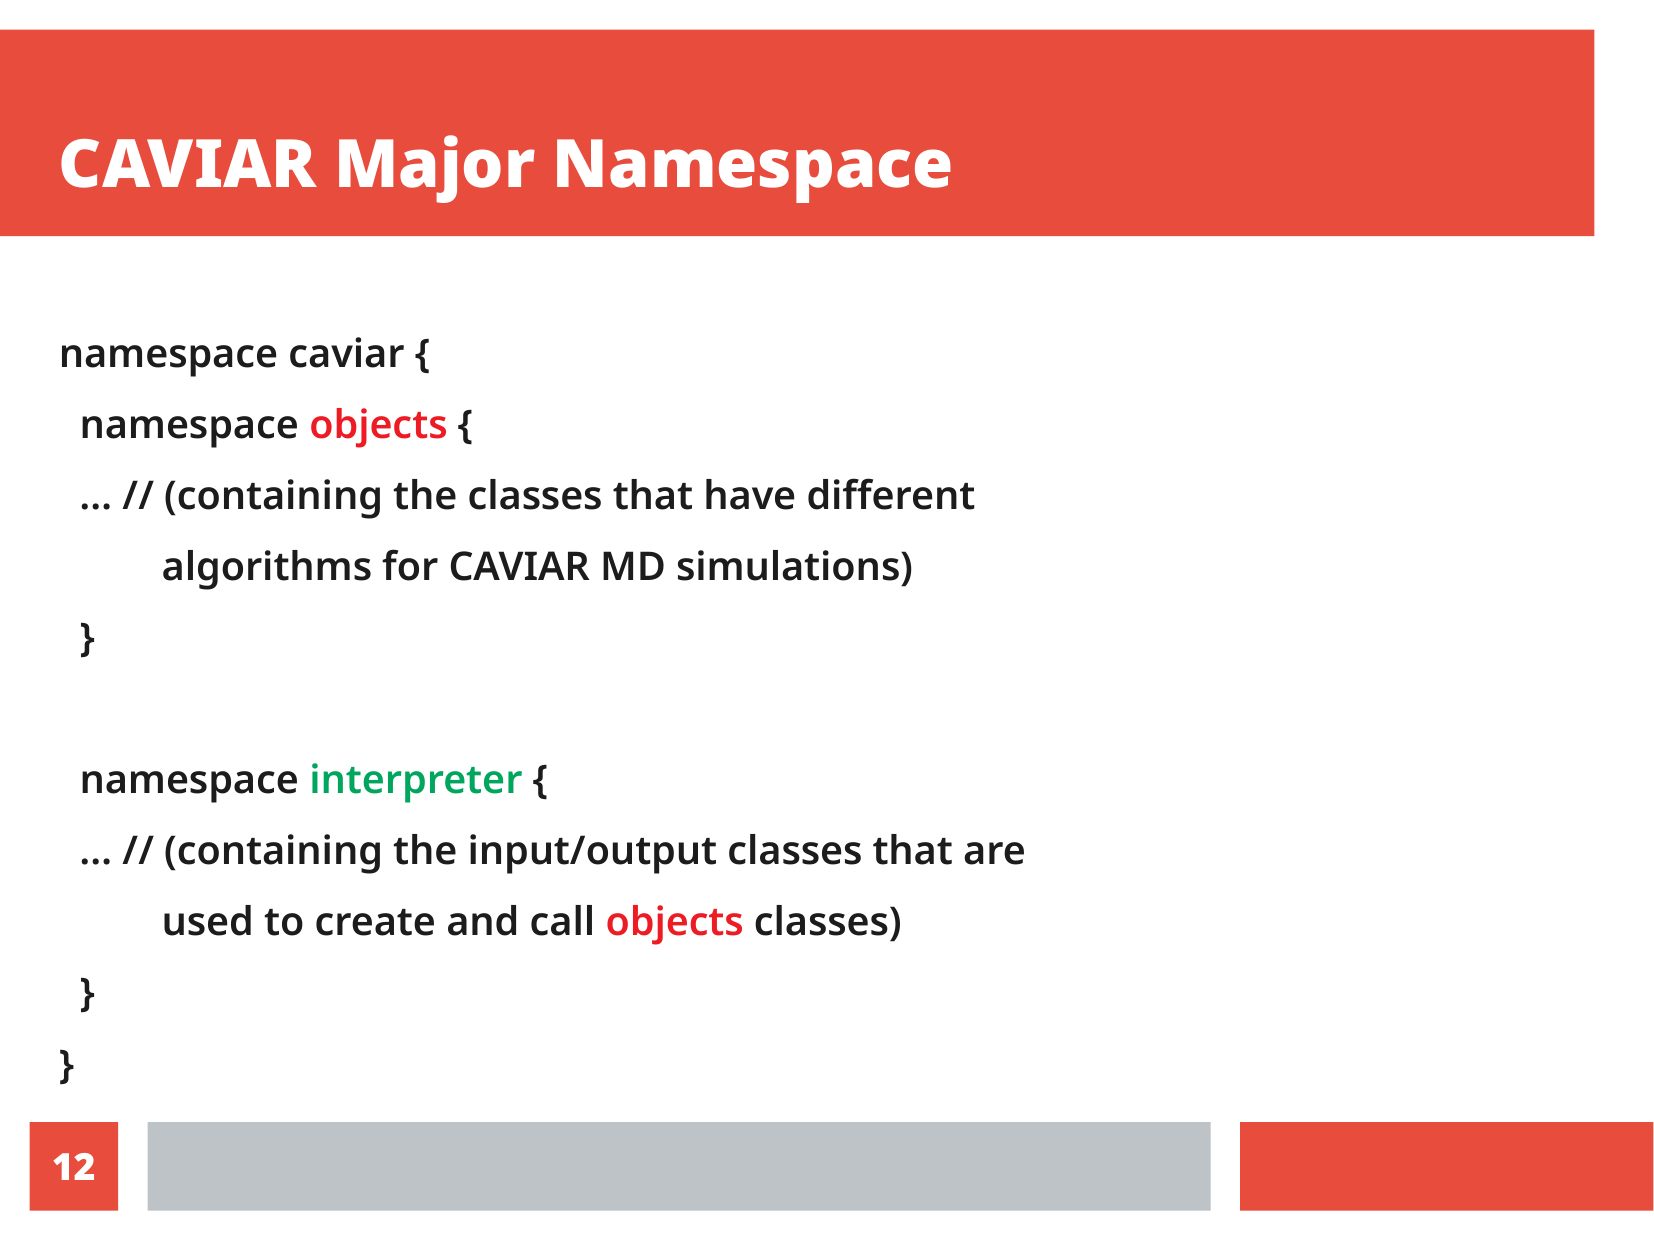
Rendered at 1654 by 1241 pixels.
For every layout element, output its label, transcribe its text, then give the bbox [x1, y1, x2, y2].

title CAVIAR Major Namespace [59, 59, 1595, 207]
list namespace caviar { namespace objects { … // (containing the classes that have different algorithms for CAVIAR MD simulations) } namespace interpreter { … // (containing the input/output classes that are used to create and call objects classes) } } [59, 324, 1565, 1093]
